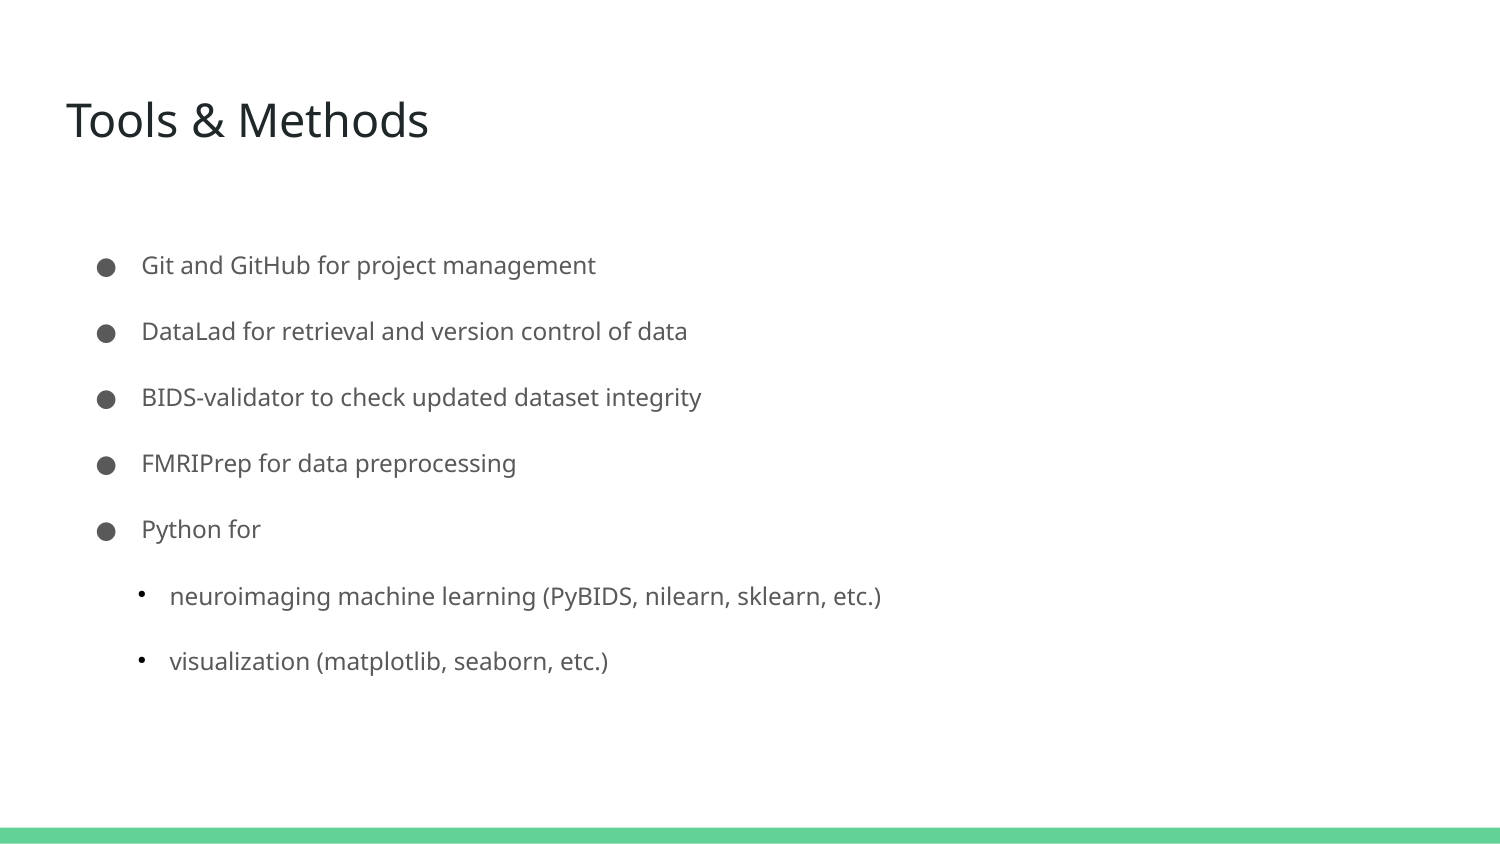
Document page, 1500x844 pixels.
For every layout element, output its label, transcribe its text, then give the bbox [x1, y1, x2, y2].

text_box Git and GitHub for project management DataLad for retrieval and version control of data BIDS-validator to check updated dataset integrity FMRIPrep for data preprocessing Python for neuroimaging machine learning (PyBIDS, nilearn, sklearn, etc.) visualization (matplotlib, seaborn, etc.) [58, 200, 1406, 697]
title Tools & Methods [51, 72, 1449, 167]
